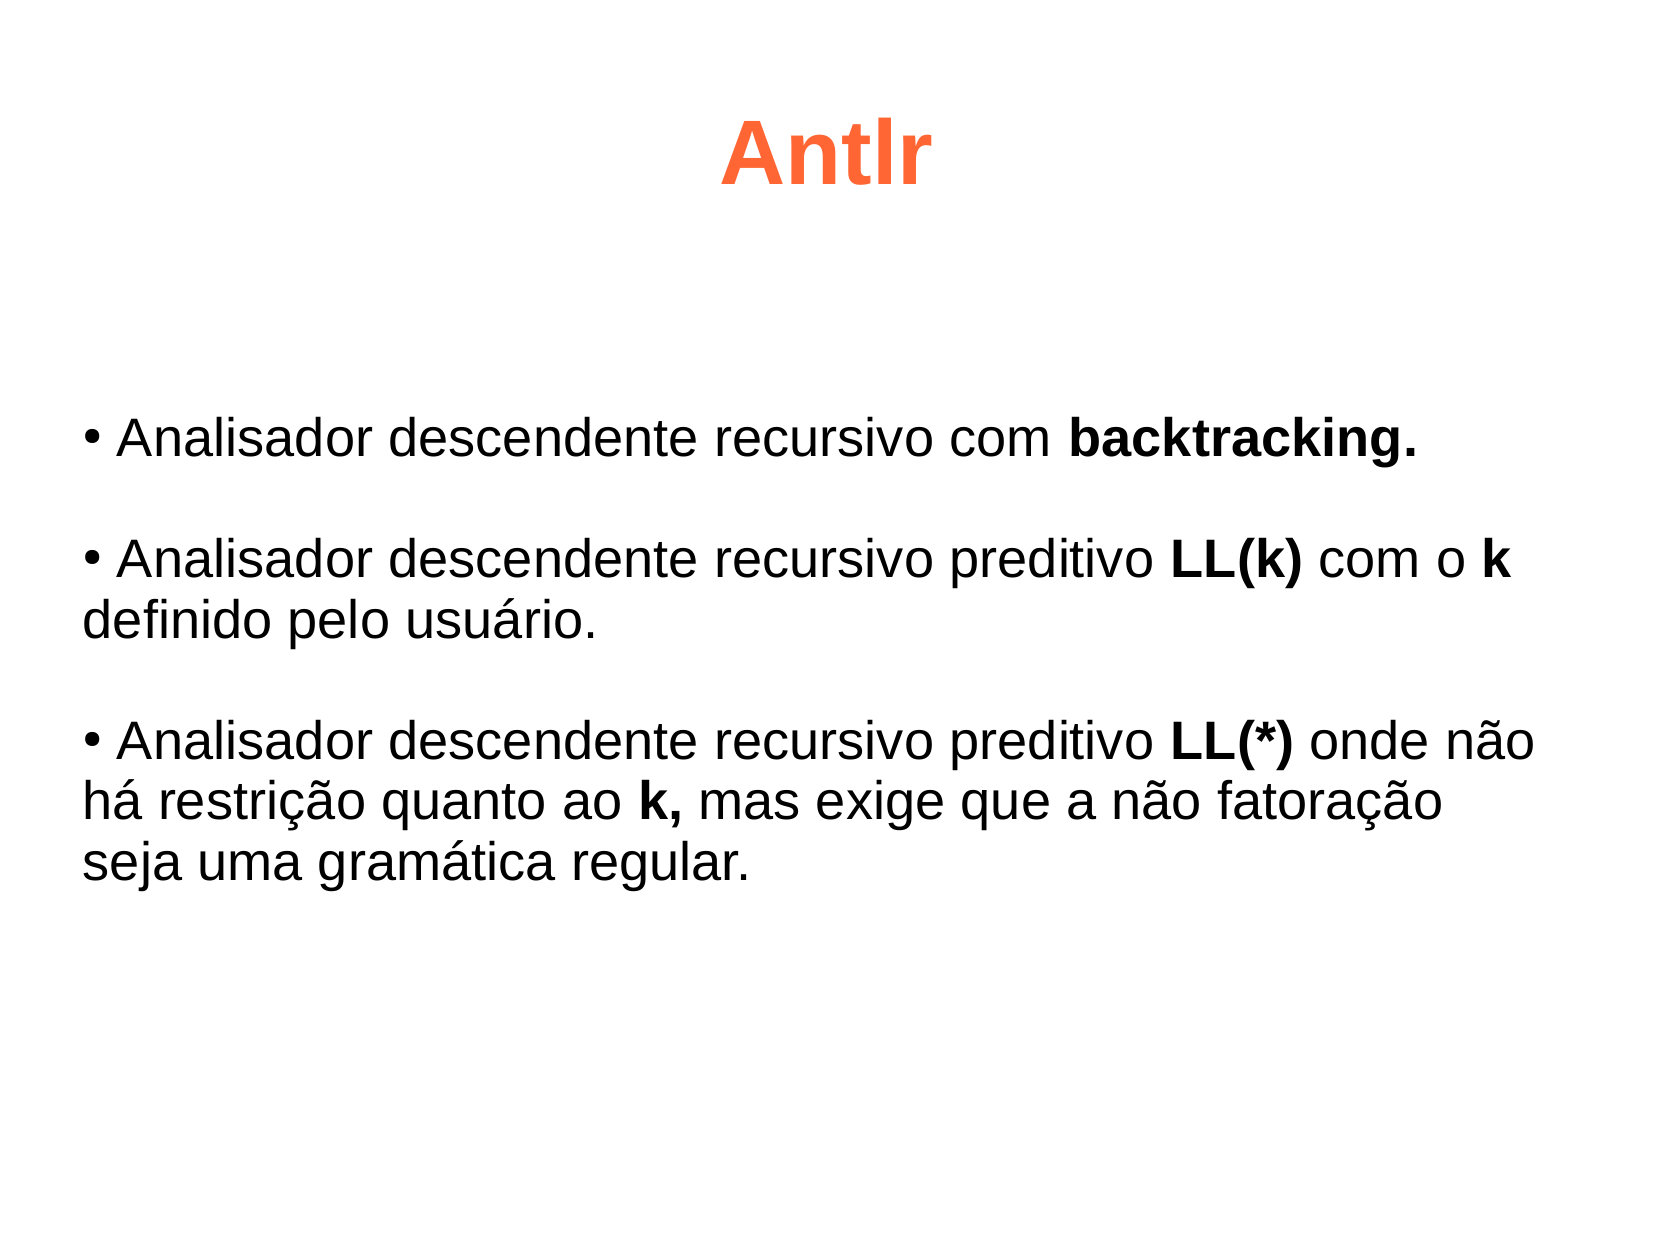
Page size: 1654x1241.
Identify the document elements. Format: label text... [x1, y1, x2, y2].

title Antlr [82, 49, 1571, 257]
subtitle Analisador descendente recursivo com backtracking. Analisador descendente recursivo preditivo LL(k) com o k definido pelo usuário. Analisador descendente recursivo preditivo LL(*) onde não há restrição quanto ao k, mas exige que a não fatoração seja uma gramática regular. [82, 290, 1538, 1010]
